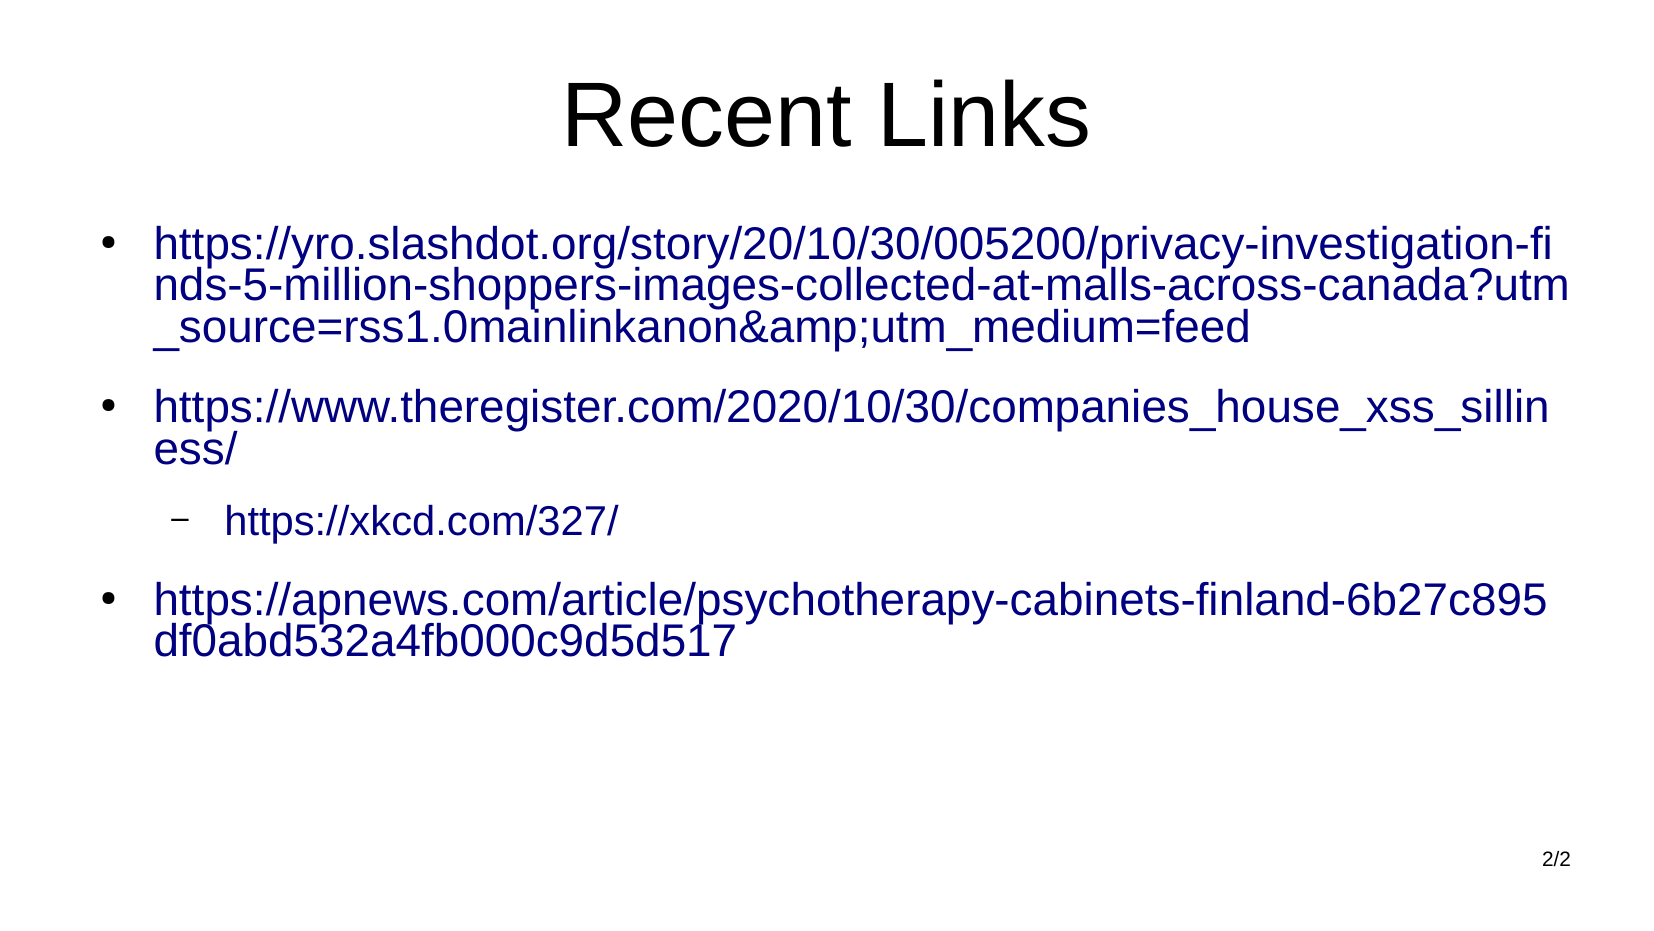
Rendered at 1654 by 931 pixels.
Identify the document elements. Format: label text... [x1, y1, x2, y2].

title Recent Links [82, 37, 1571, 193]
list https://yro.slashdot.org/story/20/10/30/005200/privacy-investigation-finds-5-million-shoppers-images-collected-at-malls-across-canada?utm_source=rss1.0mainlinkanon&amp;utm_medium=feed https://www.theregister.com/2020/10/30/companies_house_xss_silliness/ https://xkcd.com/327/ https://apnews.com/article/psychotherapy-cabinets-finland-6b27c895df0abd532a4fb000c9d5d517 [82, 217, 1571, 758]
